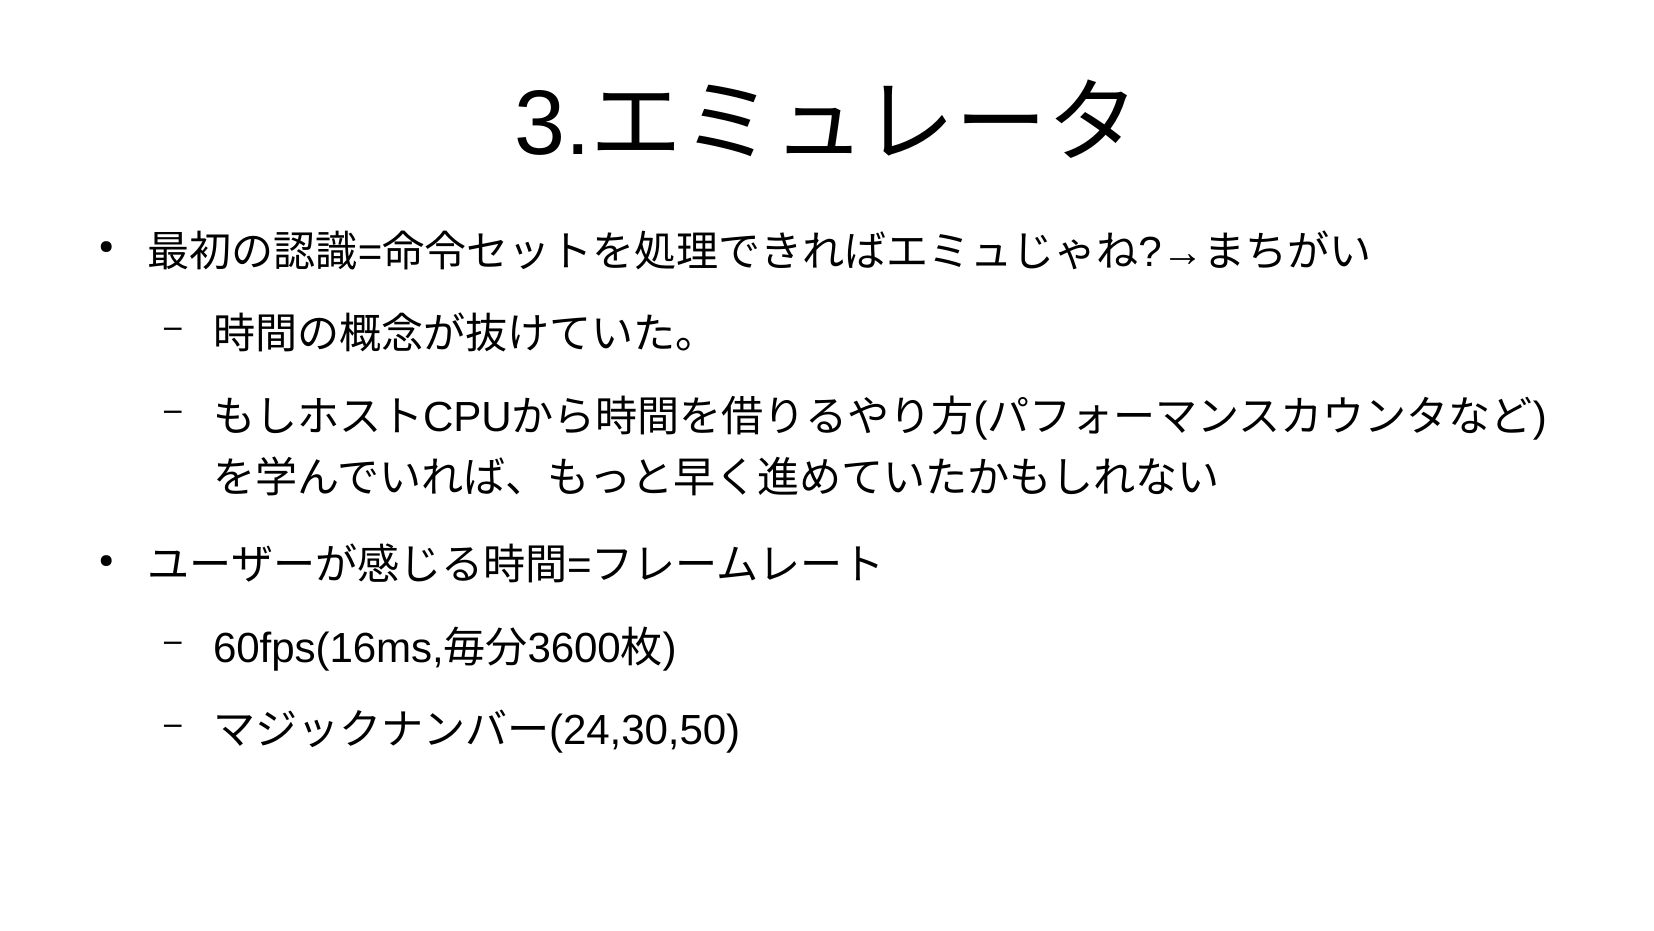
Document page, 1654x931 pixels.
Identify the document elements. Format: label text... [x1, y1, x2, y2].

title 3.エミュレータ [82, 37, 1571, 193]
list 最初の認識=命令セットを処理できればエミュじゃね?→まちがい 時間の概念が抜けていた。 もしホストCPUから時間を借りるやり方(パフォーマンスカウンタなど)を学んでいれば、もっと早く進めていたかもしれない ユーザーが感じる時間=フレームレート 60fps(16ms,毎分3600枚) マジックナンバー(24,30,50) [82, 217, 1571, 758]
